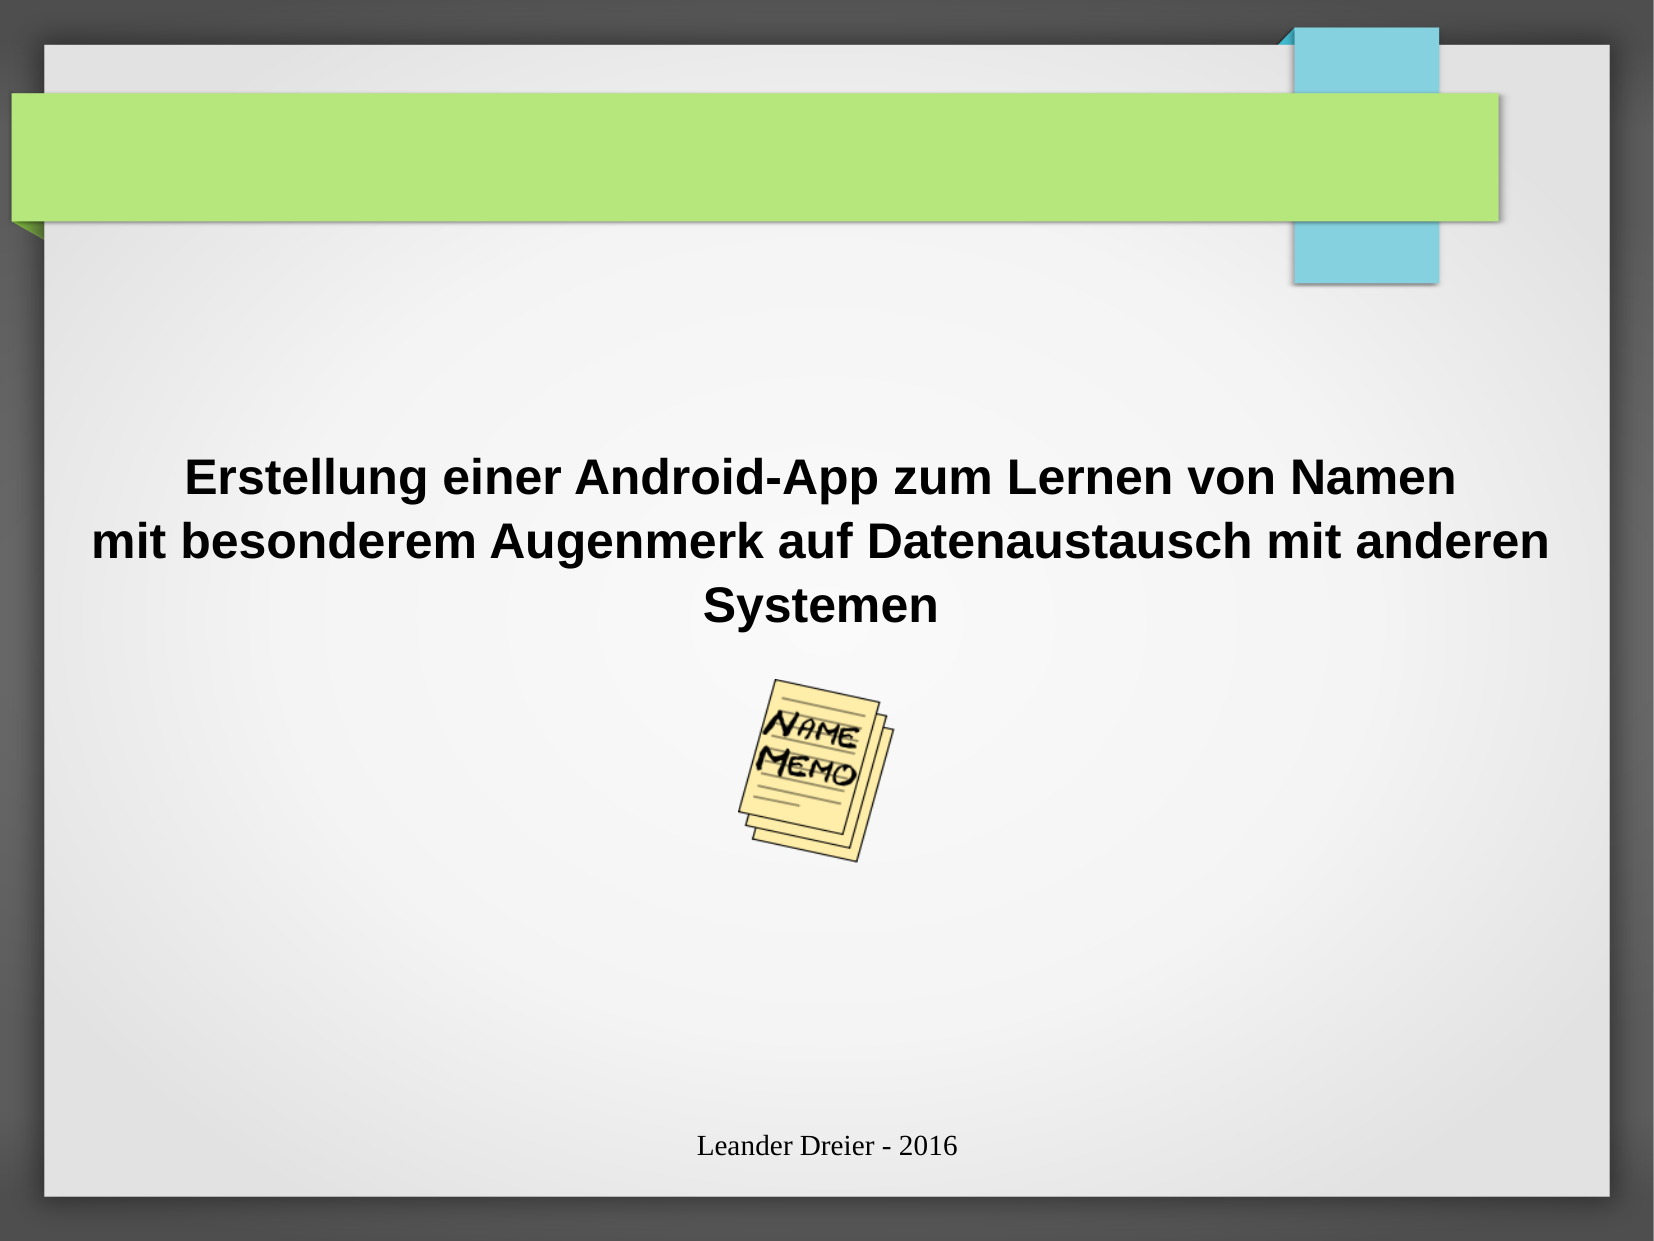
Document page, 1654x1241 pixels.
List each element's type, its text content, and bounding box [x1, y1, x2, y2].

picture [0, 0, 1654, 1241]
subtitle Erstellung einer Android-App zum Lernen von Namen mit besonderem Augenmerk auf Datenaustausch mit anderen Systemen [76, 177, 1565, 897]
